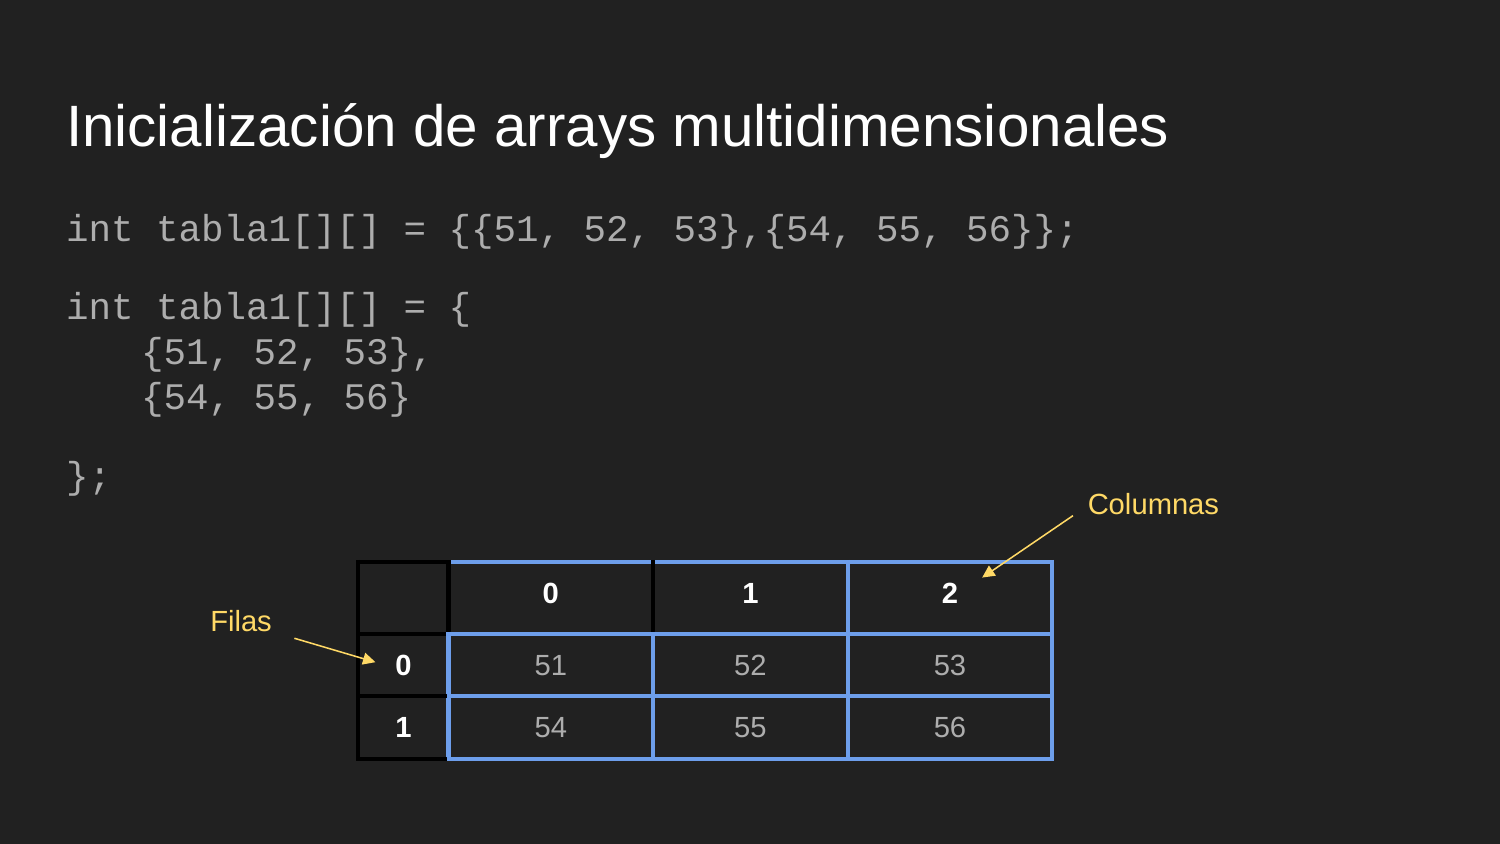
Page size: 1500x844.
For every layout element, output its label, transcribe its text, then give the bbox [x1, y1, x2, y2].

text_box Columnas [1072, 470, 1257, 536]
title Inicialización de arrays multidimensionales [51, 72, 1449, 167]
table_header 2 [850, 564, 1050, 632]
table_header [360, 564, 446, 632]
table_cell 55 [655, 698, 846, 757]
table_cell 53 [850, 636, 1050, 694]
table_cell 56 [850, 698, 1050, 757]
text_box Filas [195, 587, 324, 653]
table_cell 0 [360, 636, 446, 694]
table_cell 51 [451, 636, 651, 694]
table_header 1 [655, 564, 846, 632]
table_cell 54 [451, 698, 651, 757]
table_cell 52 [655, 636, 846, 694]
table_header 0 [451, 564, 651, 632]
table_cell 1 [360, 698, 446, 757]
list int tabla1[][] = {{51, 52, 53},{54, 55, 56}}; int tabla1[][] = { {51, 52, 53}, {54, 55, 56} }; [51, 189, 1449, 514]
